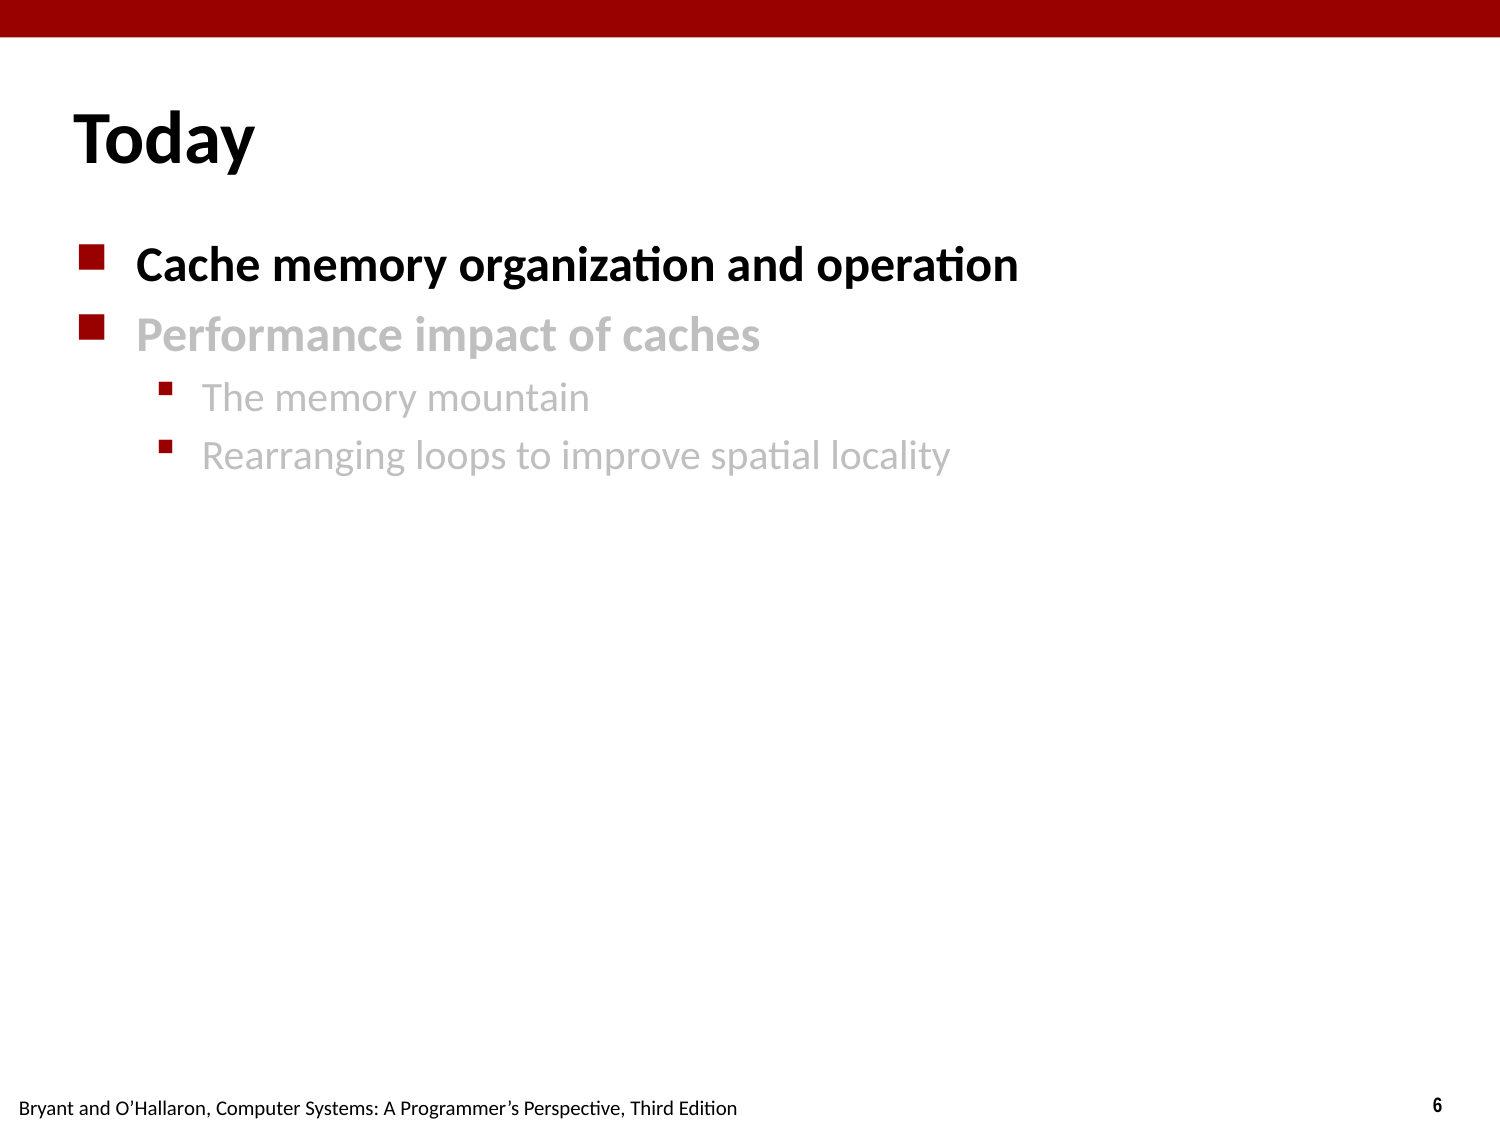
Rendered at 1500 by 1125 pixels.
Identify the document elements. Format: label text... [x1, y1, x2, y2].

title Today [58, 71, 1304, 197]
list Cache memory organization and operation Performance impact of caches The memory mountain Rearranging loops to improve spatial locality [65, 223, 1361, 1040]
